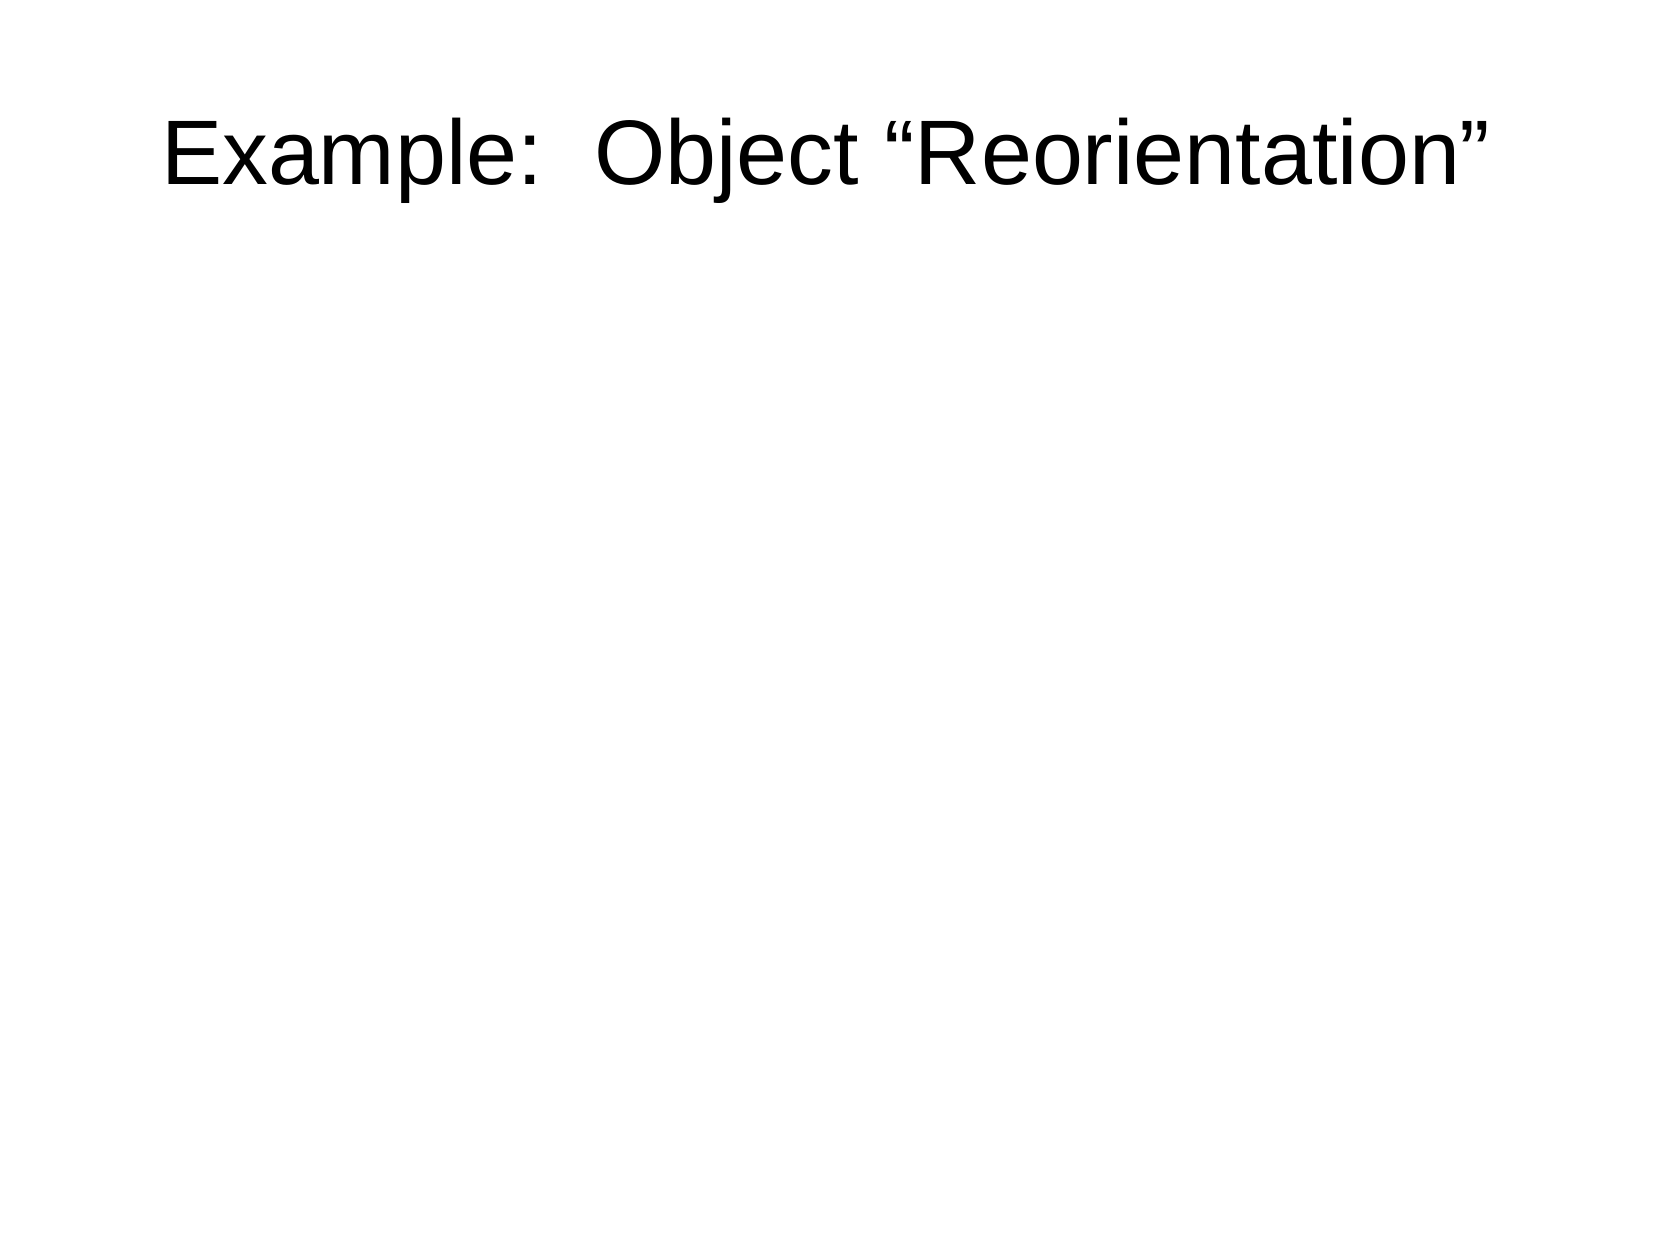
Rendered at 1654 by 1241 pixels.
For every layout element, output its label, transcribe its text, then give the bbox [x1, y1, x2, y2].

title Example: Object “Reorientation” [82, 49, 1571, 257]
